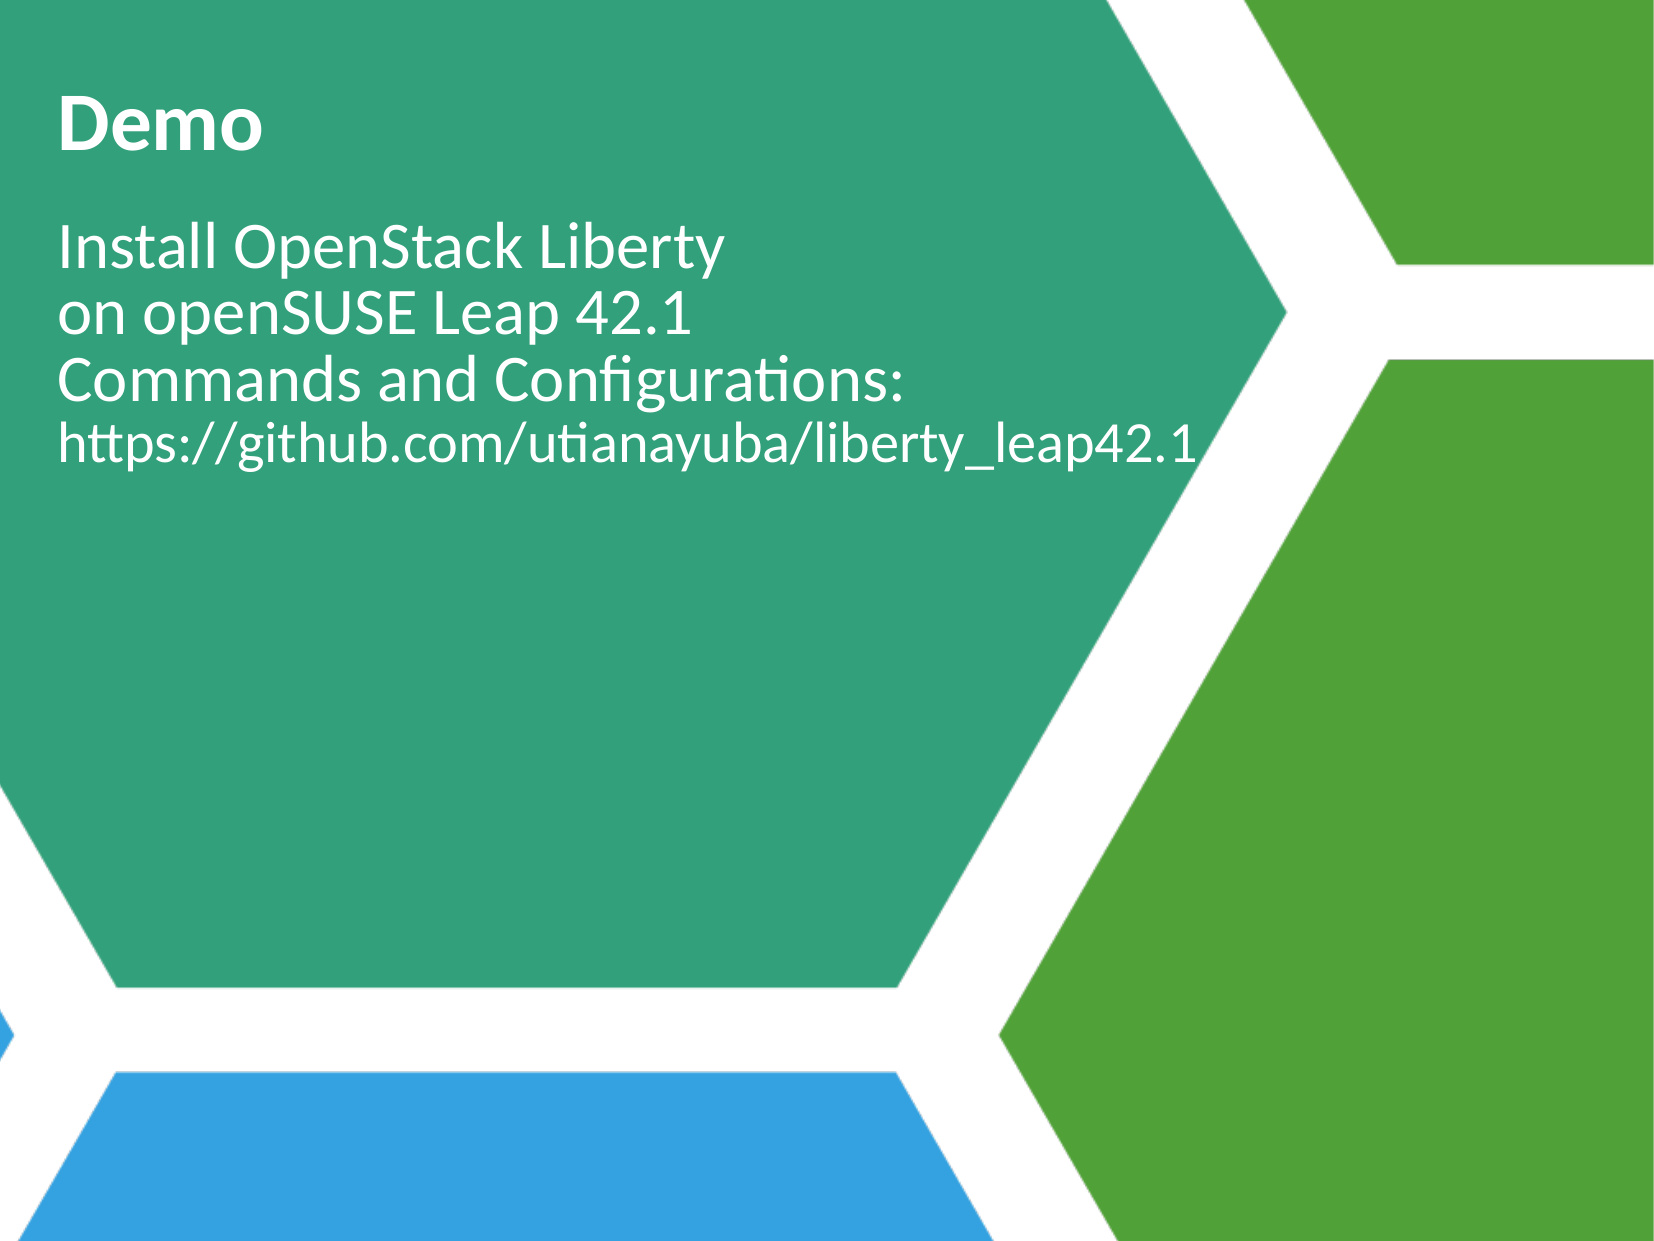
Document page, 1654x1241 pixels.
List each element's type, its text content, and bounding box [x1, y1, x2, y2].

picture [0, 0, 1654, 1241]
title Demo [57, 46, 1051, 151]
title Install OpenStack Liberty on openSUSE Leap 42.1 Commands and Configurations: https://github.com/utianayuba/liberty_leap42.1 [57, 151, 1381, 477]
